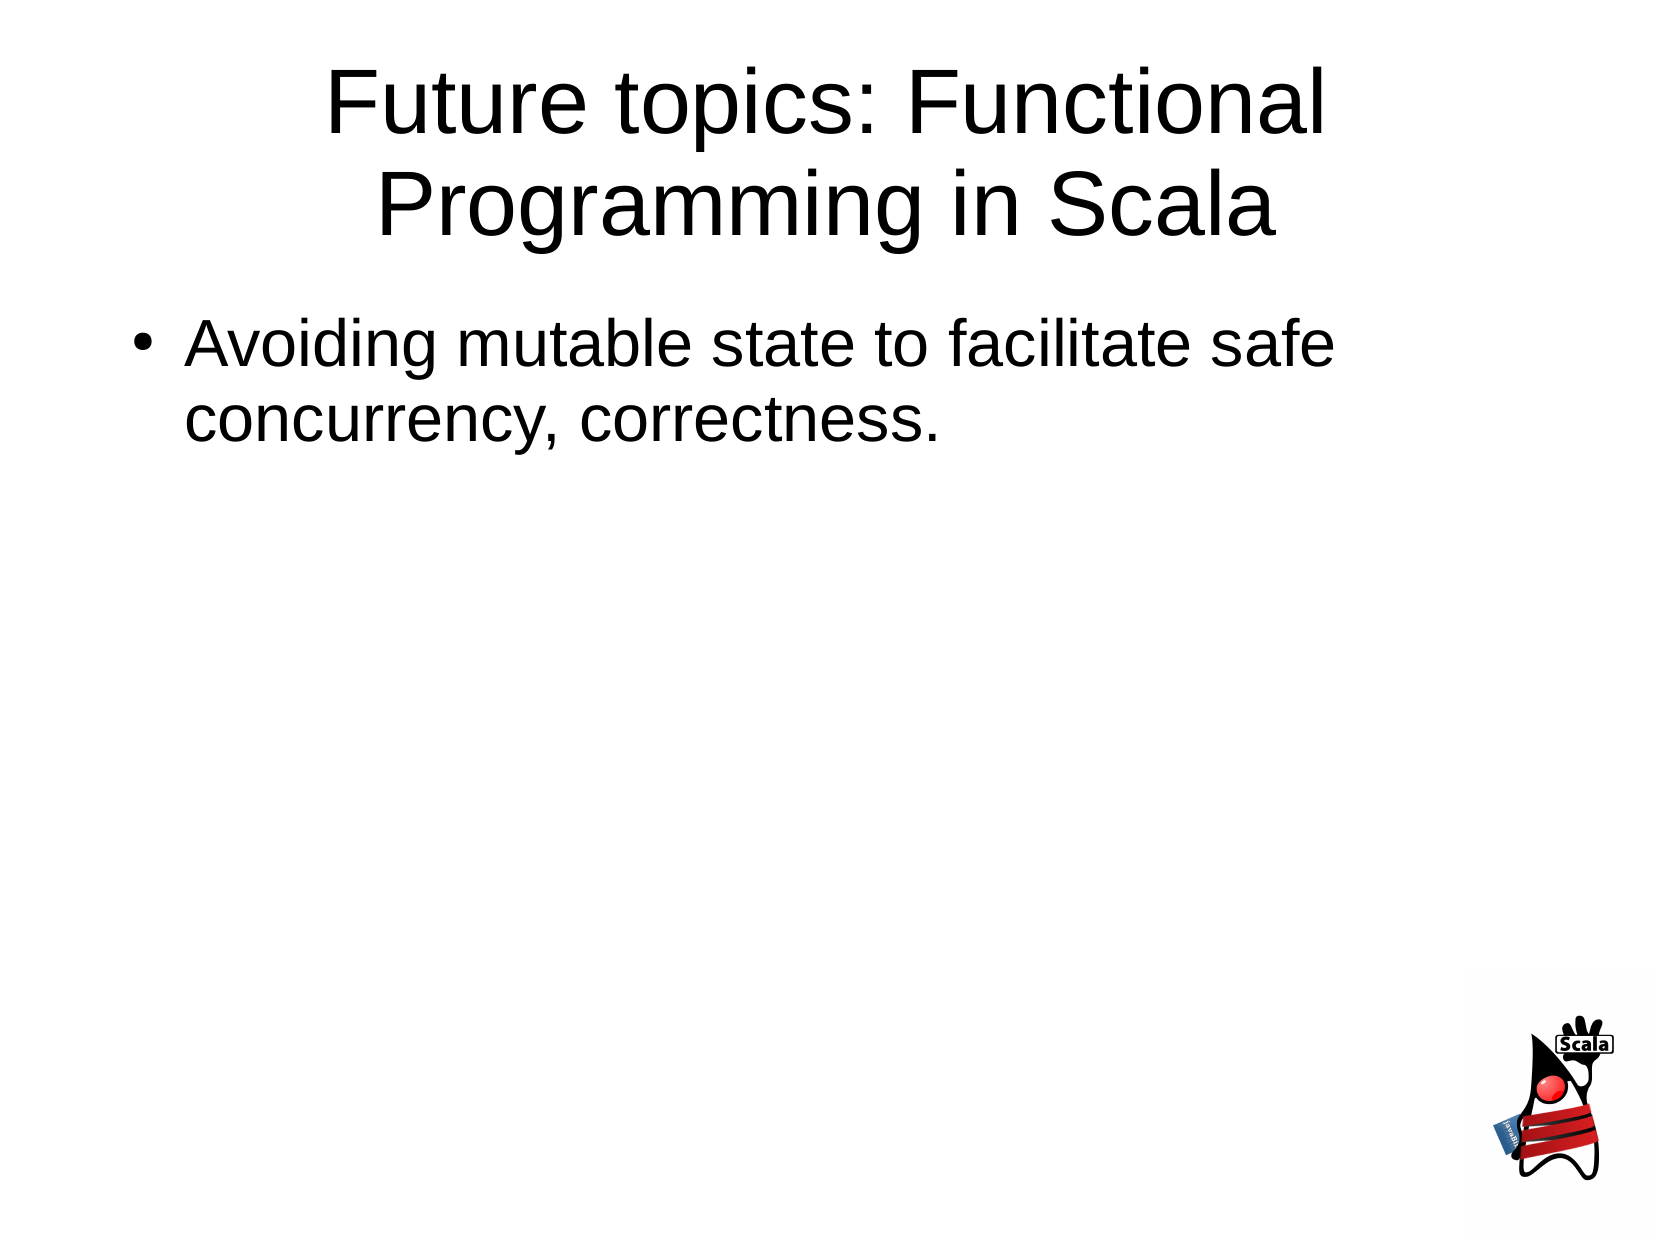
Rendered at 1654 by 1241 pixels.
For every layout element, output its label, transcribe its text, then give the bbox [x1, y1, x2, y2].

picture [1462, 969, 1654, 1241]
title Future topics: Functional Programming in Scala [82, 49, 1571, 257]
list Avoiding mutable state to facilitate safe concurrency, correctness. [113, 306, 1602, 1125]
